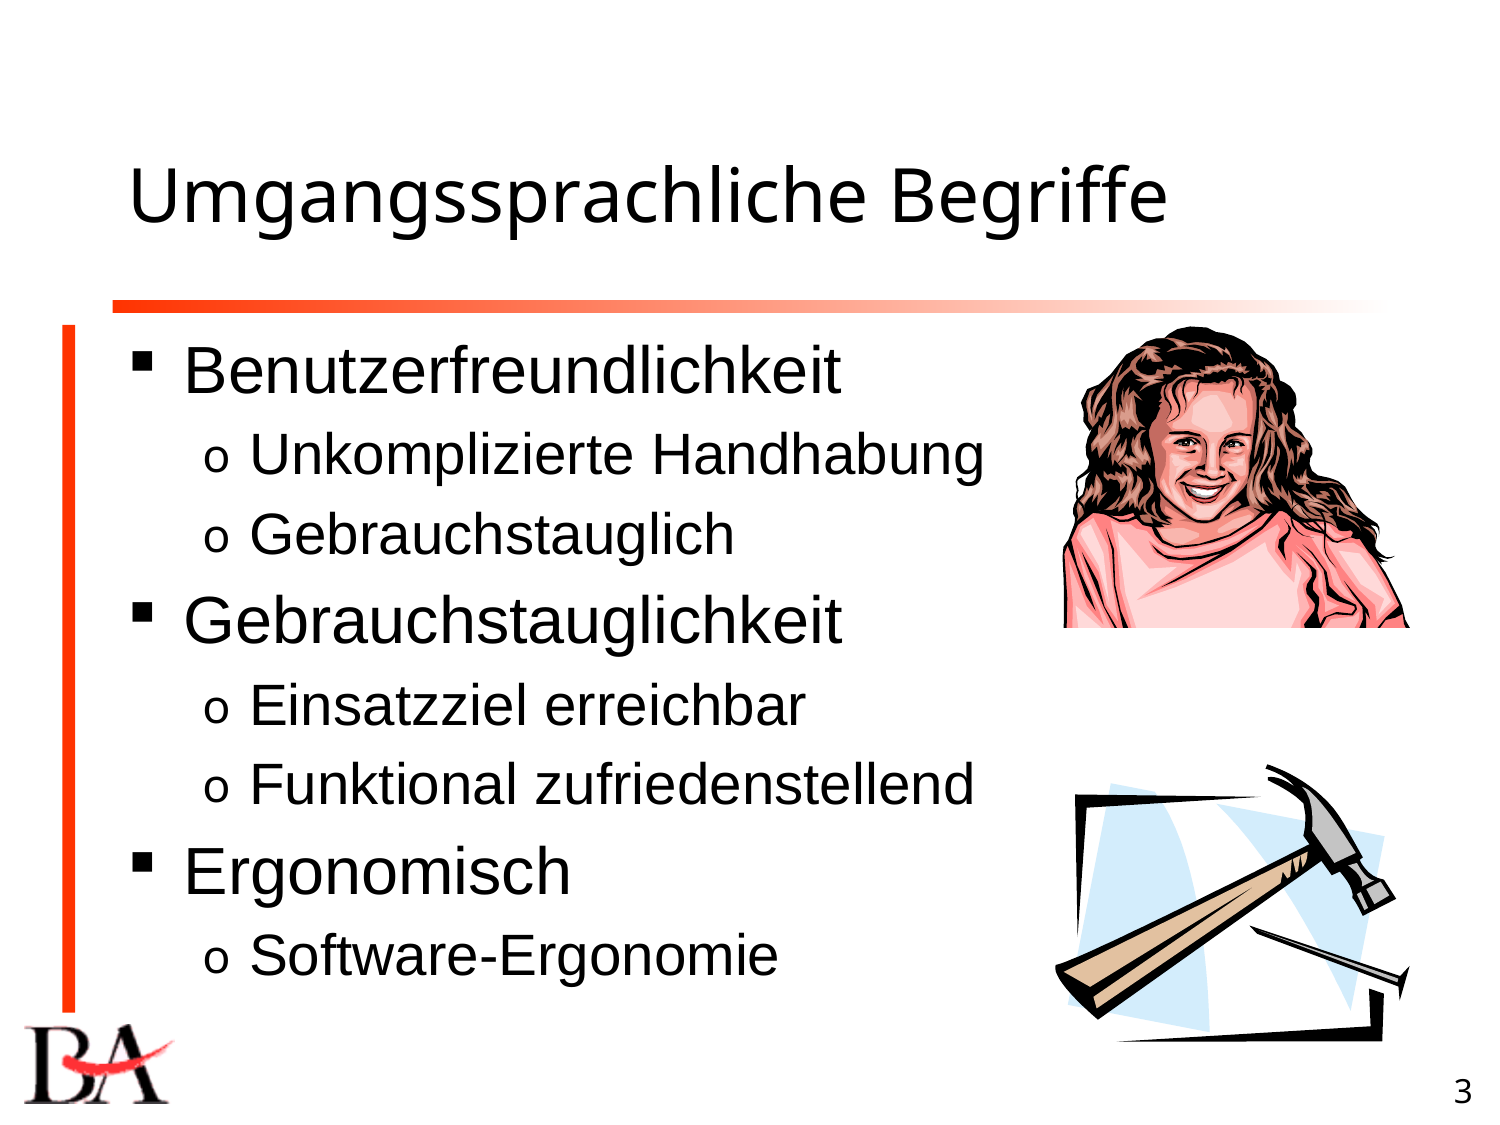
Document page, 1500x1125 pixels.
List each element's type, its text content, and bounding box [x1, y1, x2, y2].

title Umgangssprachliche Begriffe [112, 99, 1388, 288]
picture [24, 1024, 175, 1104]
picture [1050, 764, 1410, 1042]
list Benutzerfreundlichkeit Unkomplizierte Handhabung Gebrauchstauglich Gebrauchstauglichkeit Einsatzziel erreichbar Funktional zufriedenstellend Ergonomisch Software-Ergonomie [112, 324, 1388, 1051]
picture [1062, 324, 1413, 631]
